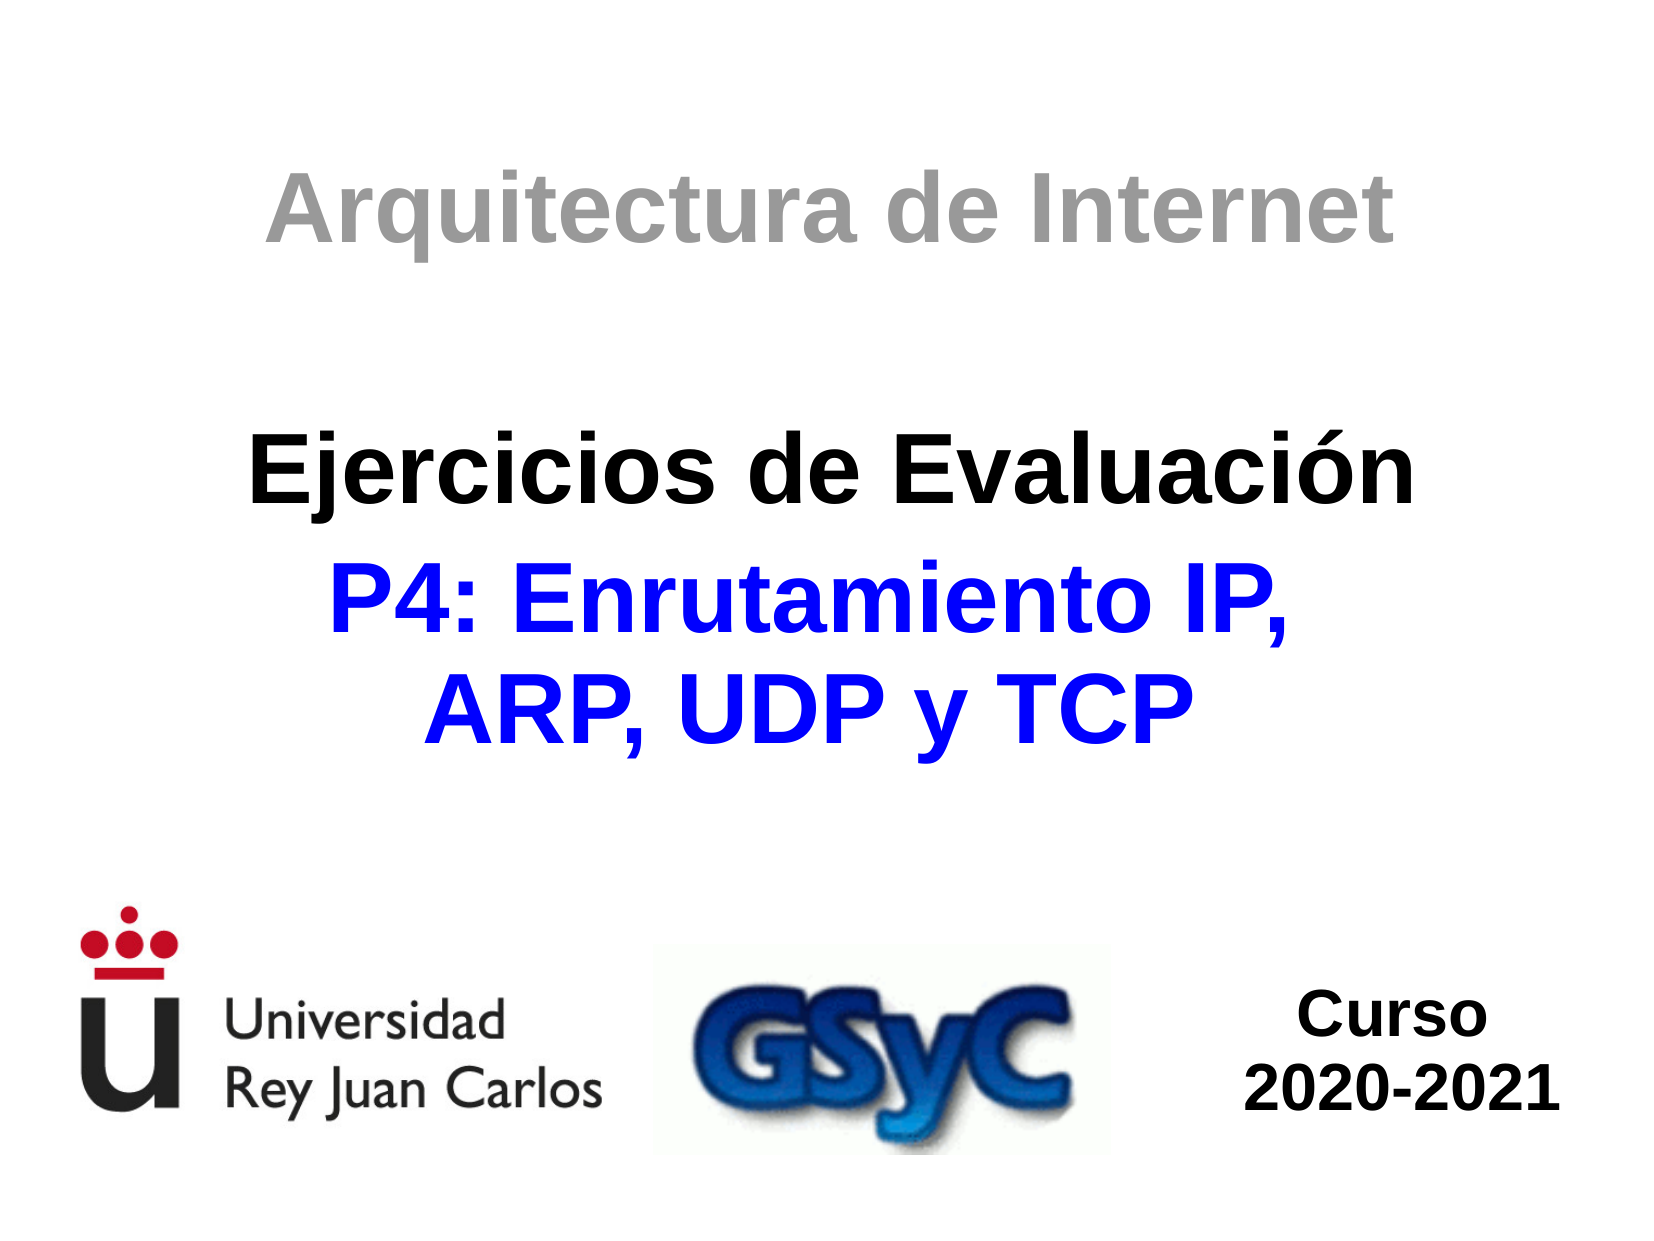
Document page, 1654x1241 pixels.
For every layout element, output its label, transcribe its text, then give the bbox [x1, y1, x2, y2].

picture [653, 944, 1111, 1156]
picture [46, 884, 631, 1141]
title Arquitectura de Internet [144, 39, 1516, 376]
title Curso 2020-2021 [1200, 975, 1606, 1126]
title Ejercicios de Evaluación [225, 413, 1441, 526]
title P4: Enrutamiento IP, ARP, UDP y TCP [135, 541, 1486, 766]
